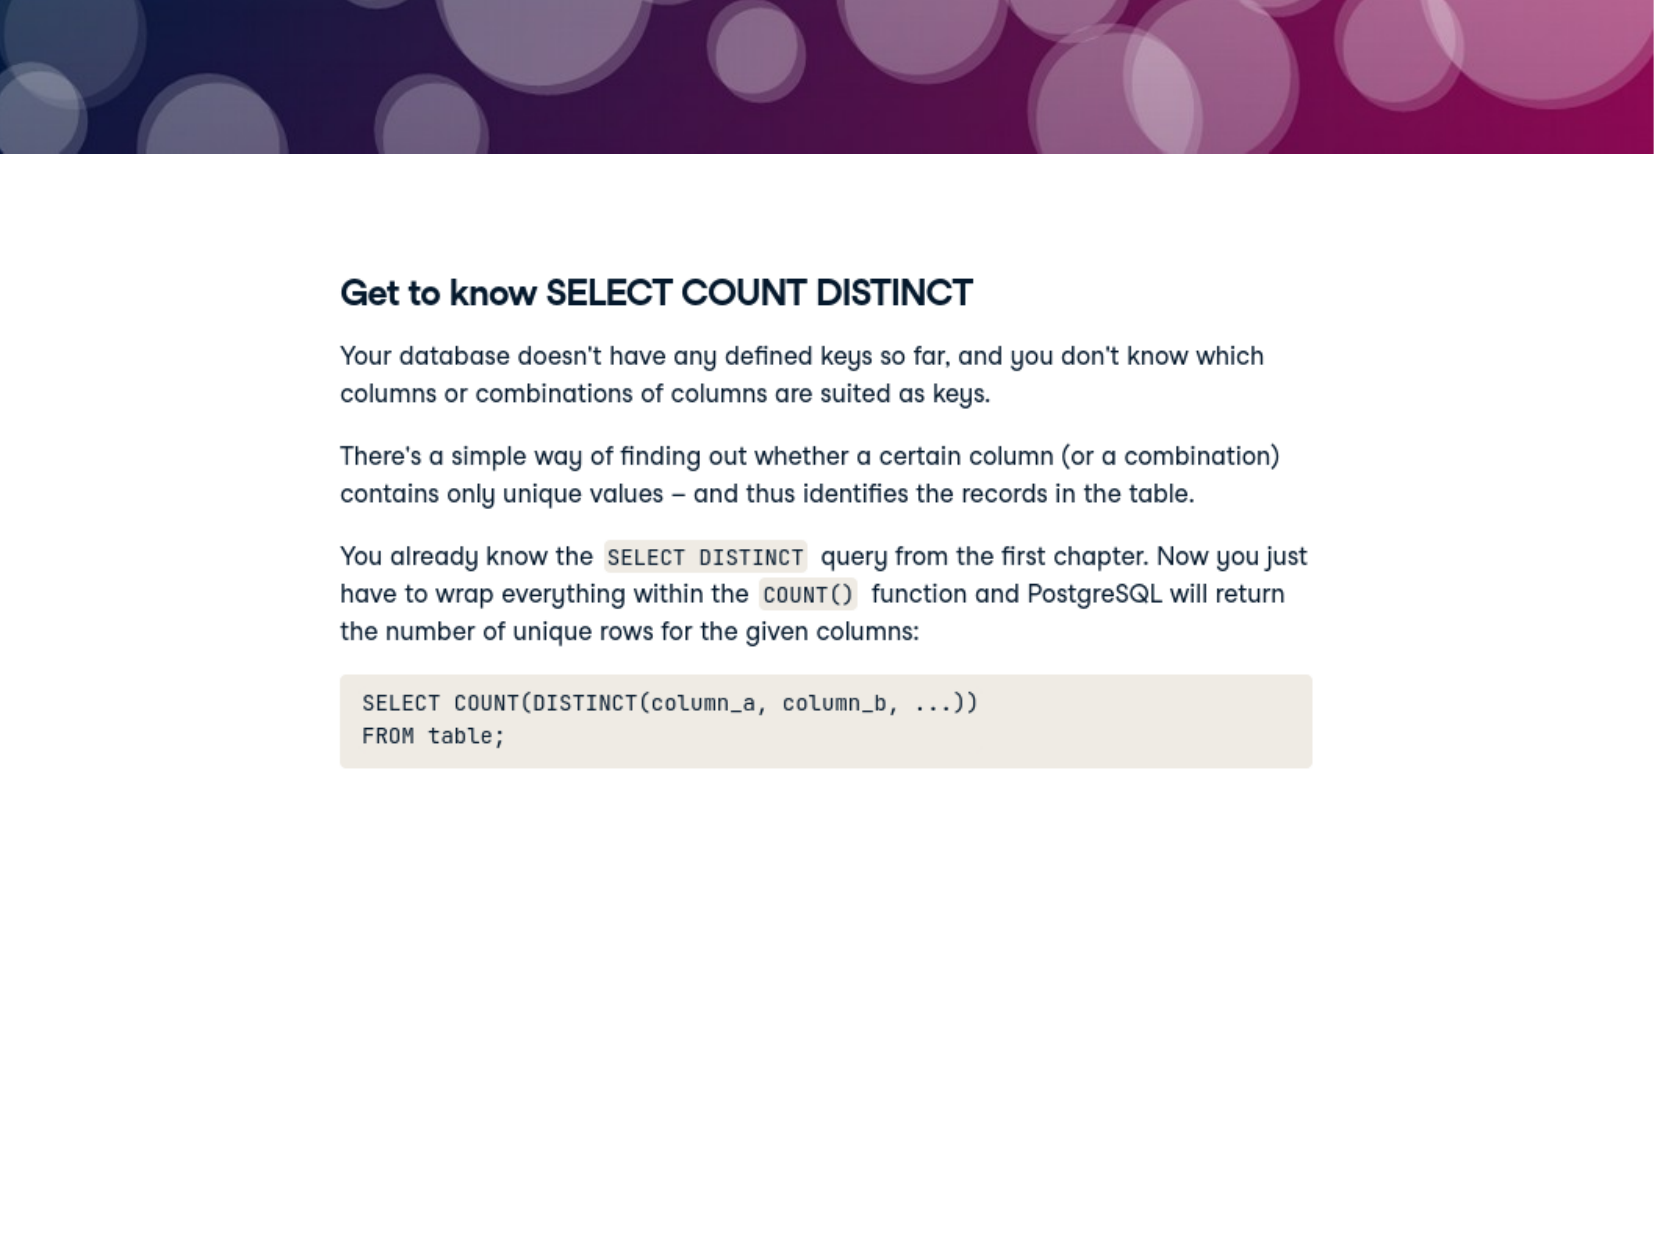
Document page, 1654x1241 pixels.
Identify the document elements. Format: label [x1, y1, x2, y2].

picture [309, 232, 1344, 825]
